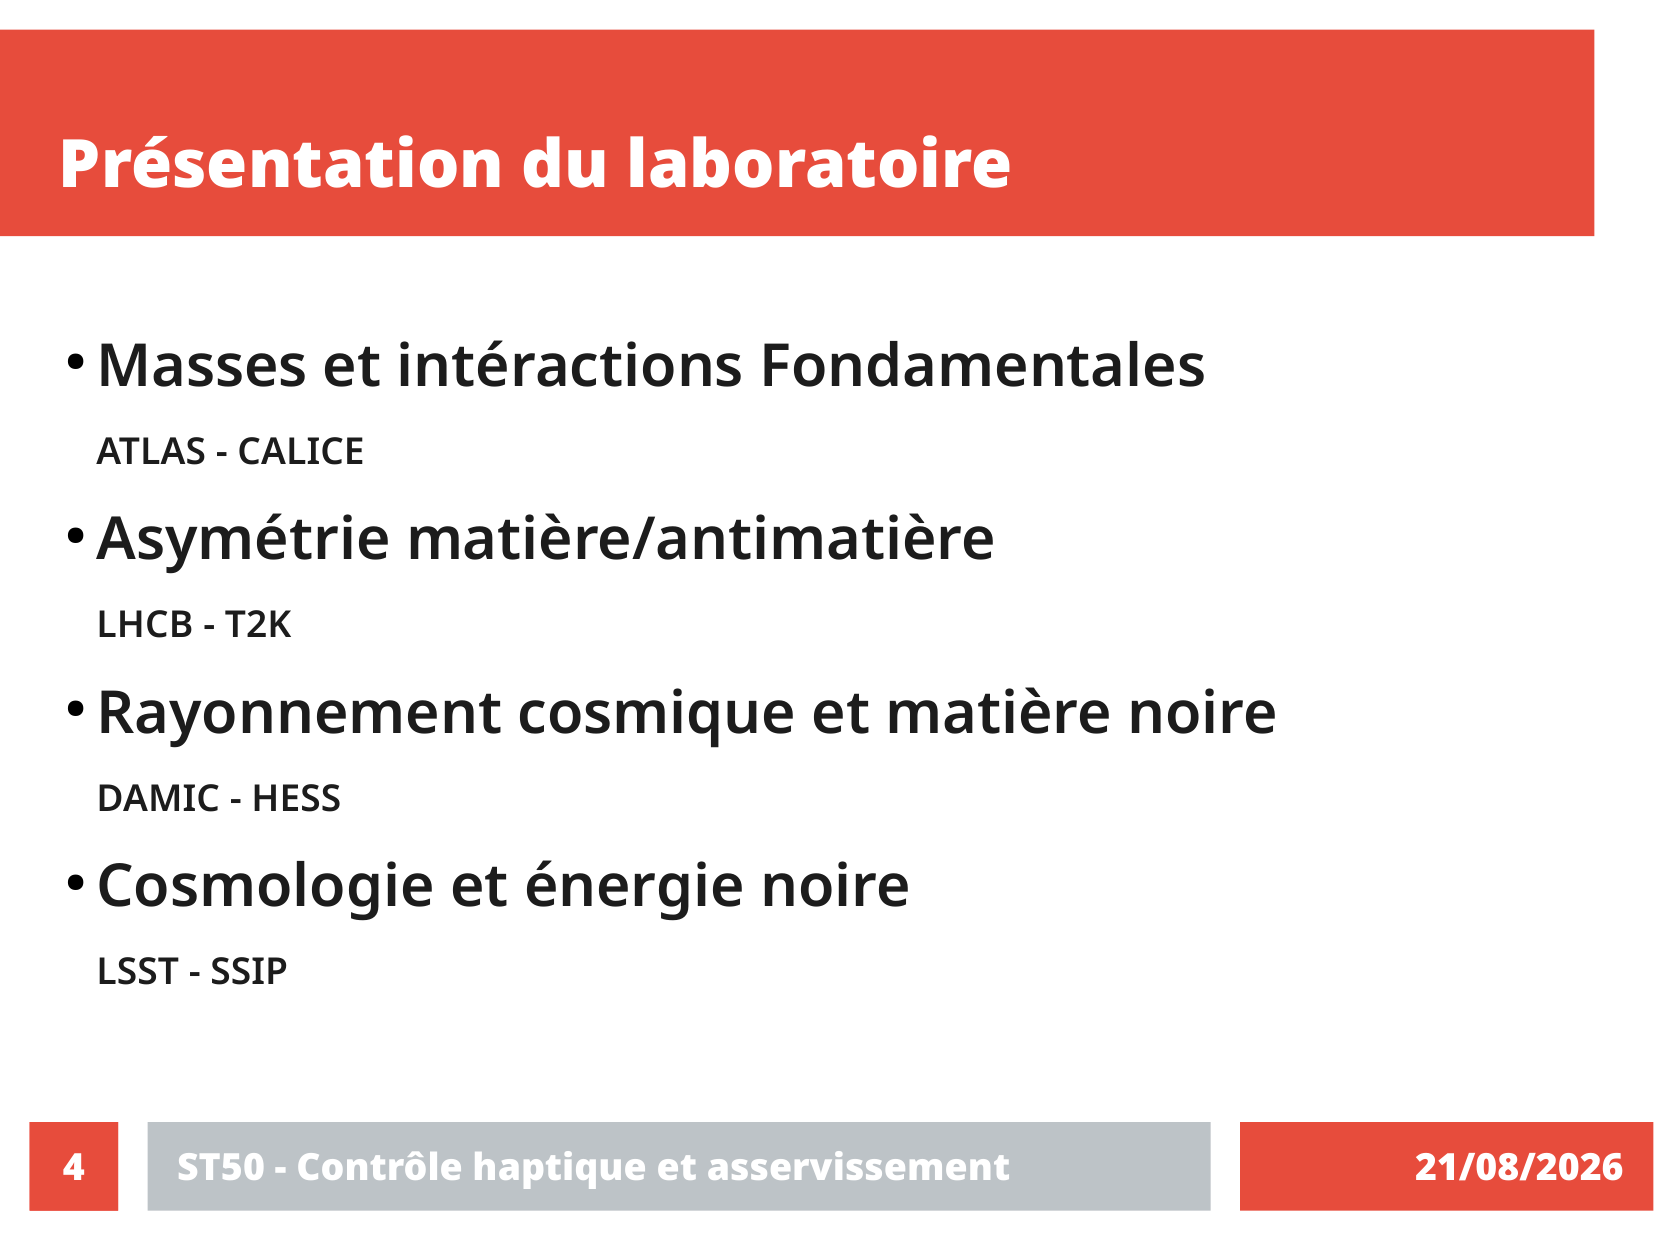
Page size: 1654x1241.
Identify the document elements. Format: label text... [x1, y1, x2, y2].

list [59, 324, 1565, 1093]
list Masses et intéractions Fondamentales ATLAS - CALICE Asymétrie matière/antimatière LHCB - T2K Rayonnement cosmique et matière noire DAMIC - HESS Cosmologie et énergie noire LSST - SSIP [64, 236, 1571, 1004]
title Présentation du laboratoire [59, 59, 1595, 207]
